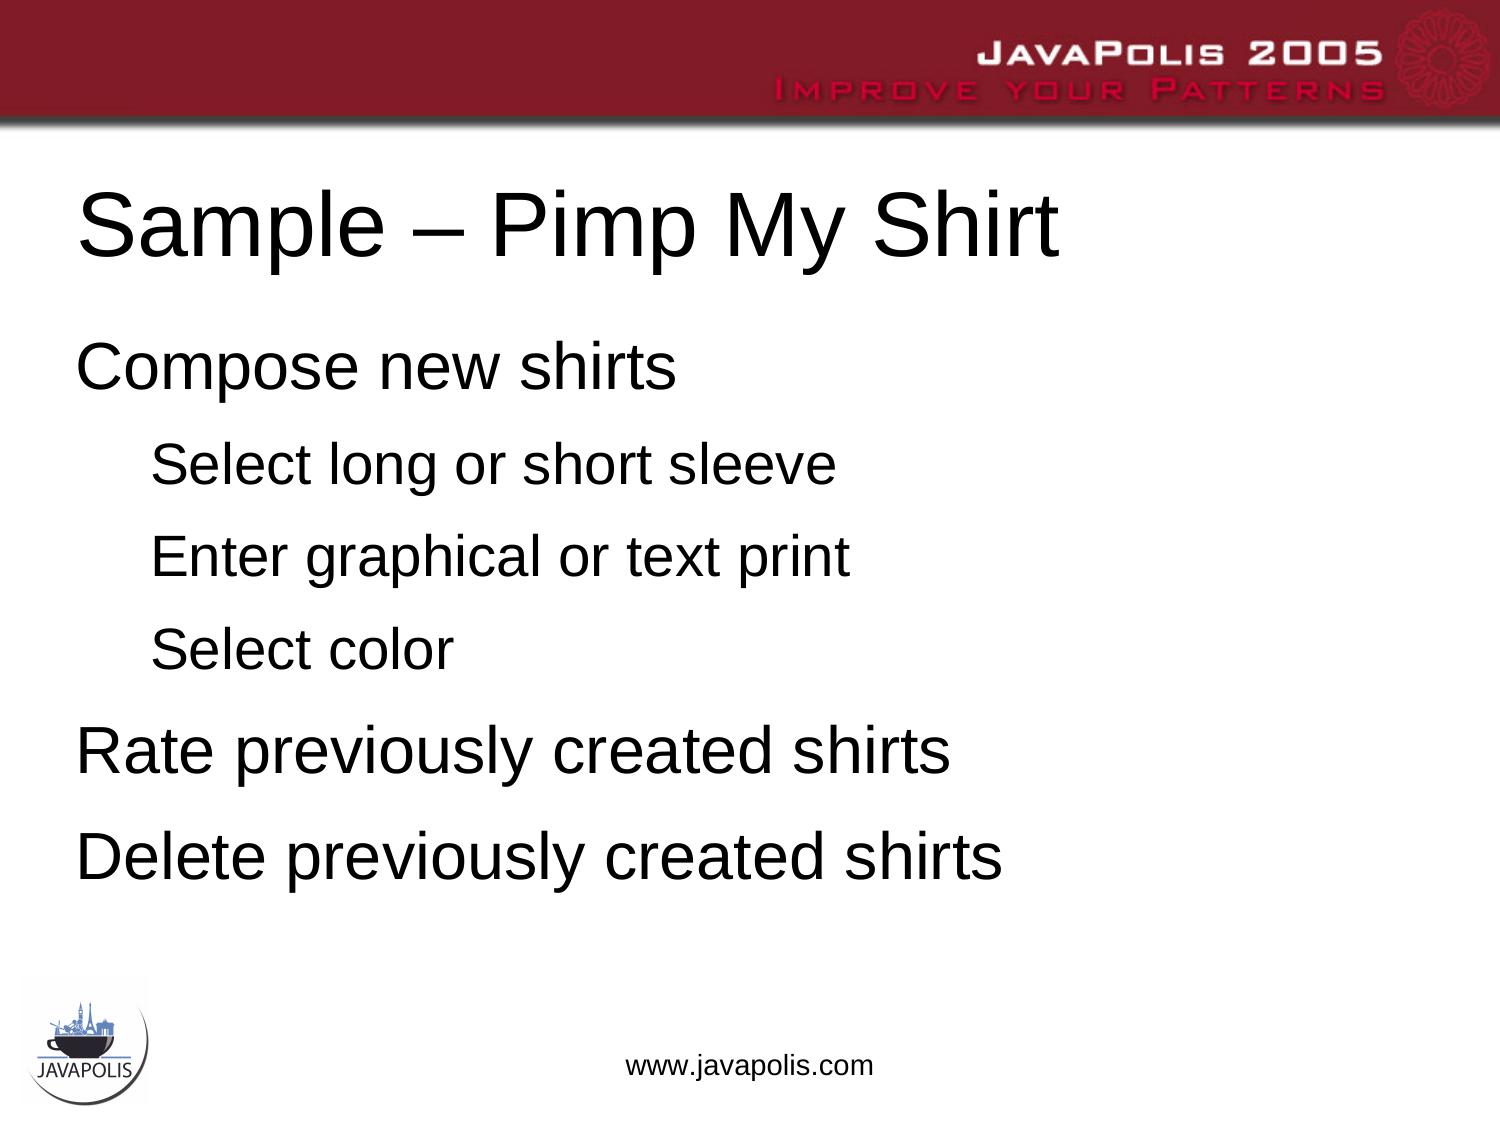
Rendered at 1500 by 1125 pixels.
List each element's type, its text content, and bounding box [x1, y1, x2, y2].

picture [20, 976, 149, 1106]
picture [0, 0, 1500, 140]
title Sample – Pimp My Shirt [76, 148, 1424, 279]
list Compose new shirts Select long or short sleeve Enter graphical or text print Select color Rate previously created shirts Delete previously created shirts [75, 314, 1426, 1012]
